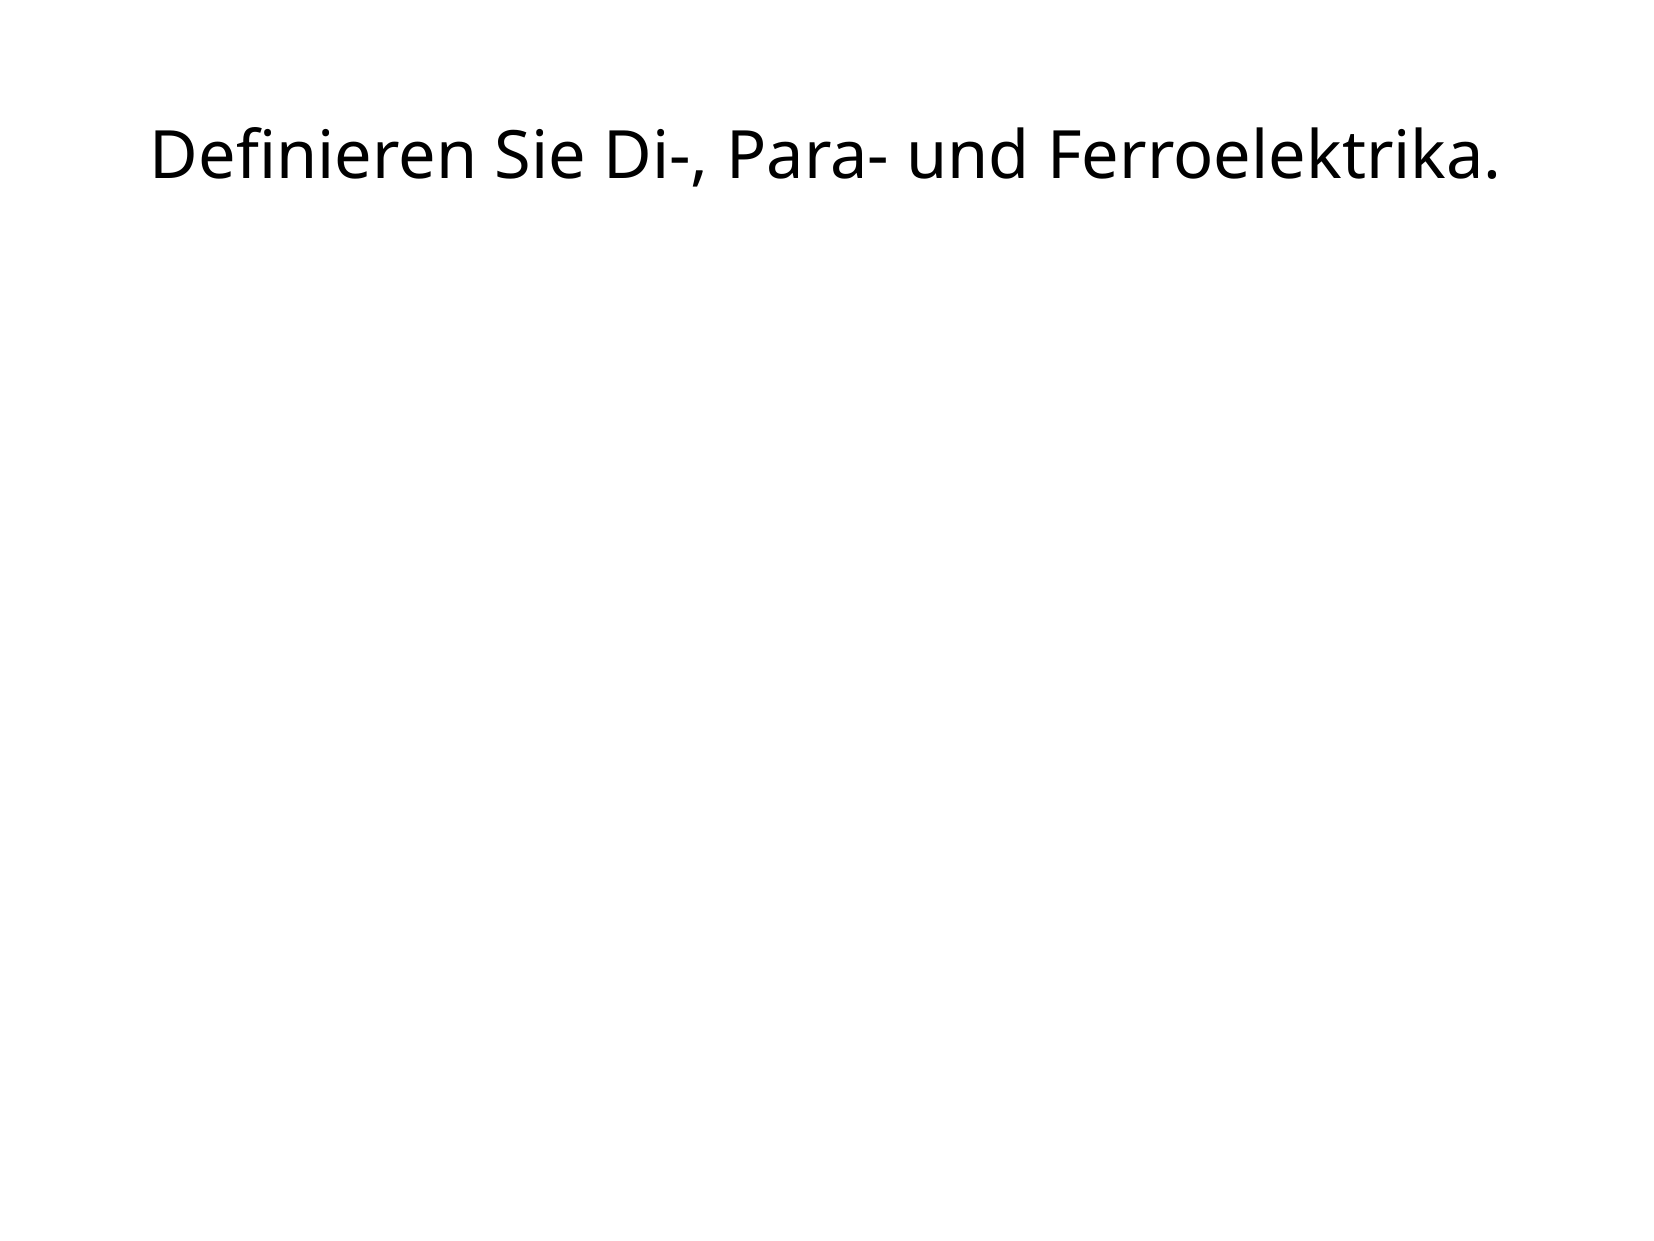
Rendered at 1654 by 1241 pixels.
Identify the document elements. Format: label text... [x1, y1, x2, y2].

title Definieren Sie Di-, Para- und Ferroelektrika. [82, 49, 1571, 257]
